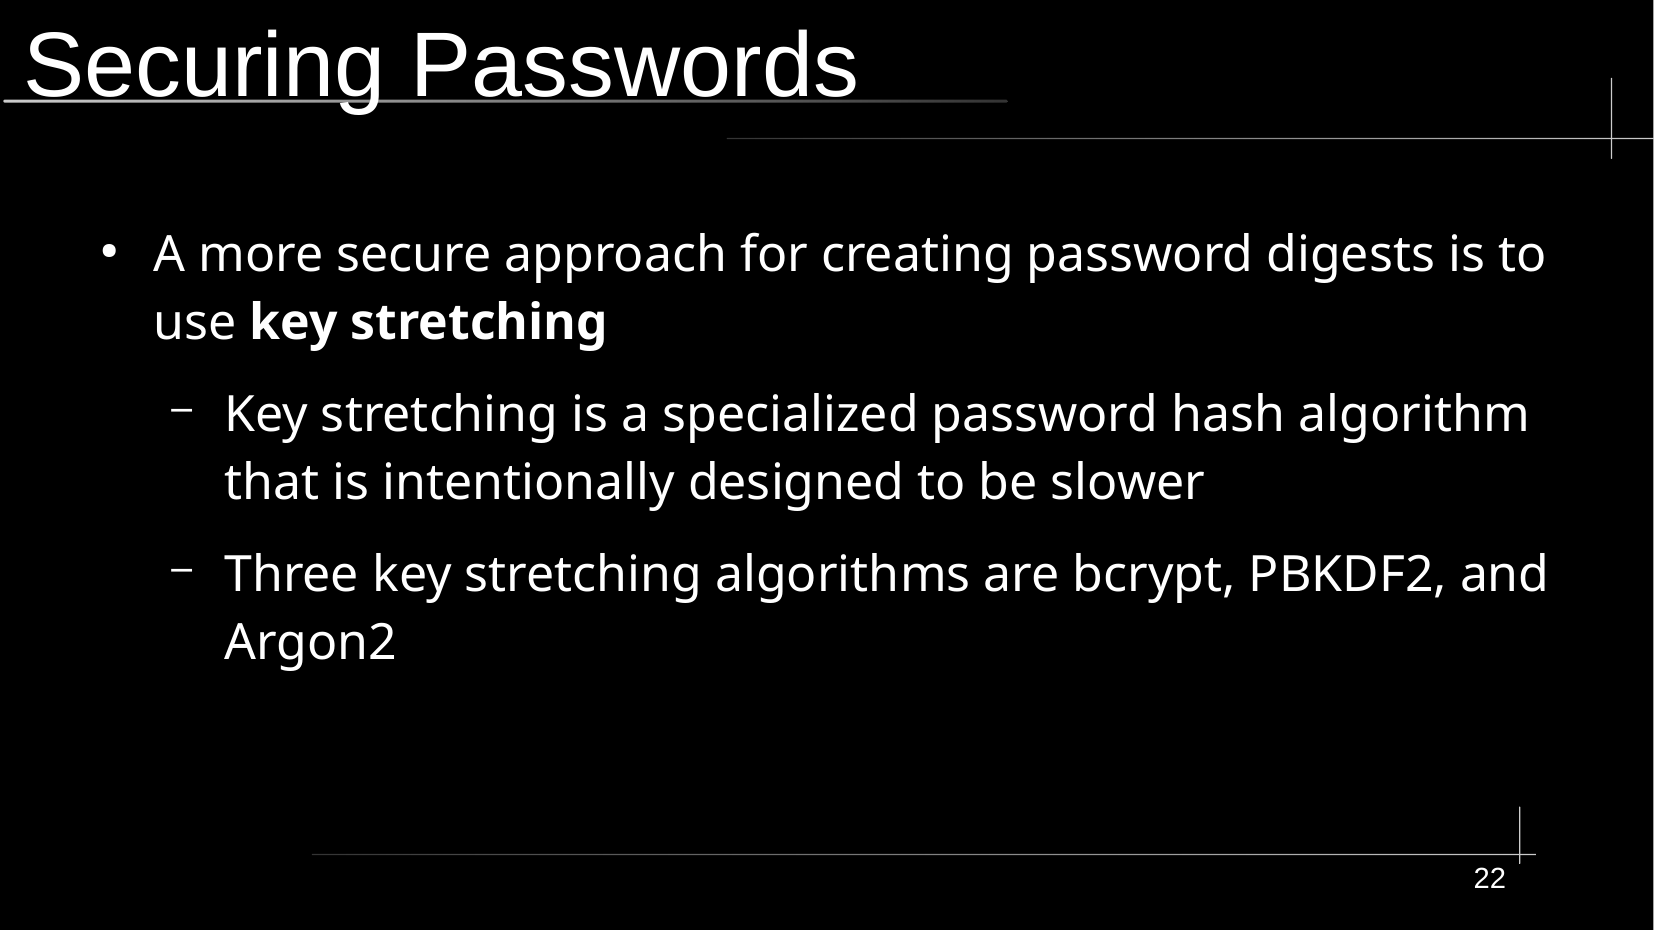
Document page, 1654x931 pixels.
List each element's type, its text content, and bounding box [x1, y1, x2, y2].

title Securing Passwords [23, 11, 1589, 119]
list A more secure approach for creating password digests is to use key stretching Key stretching is a specialized password hash algorithm that is intentionally designed to be slower Three key stretching algorithms are bcrypt, PBKDF2, and Argon2 [82, 217, 1571, 758]
